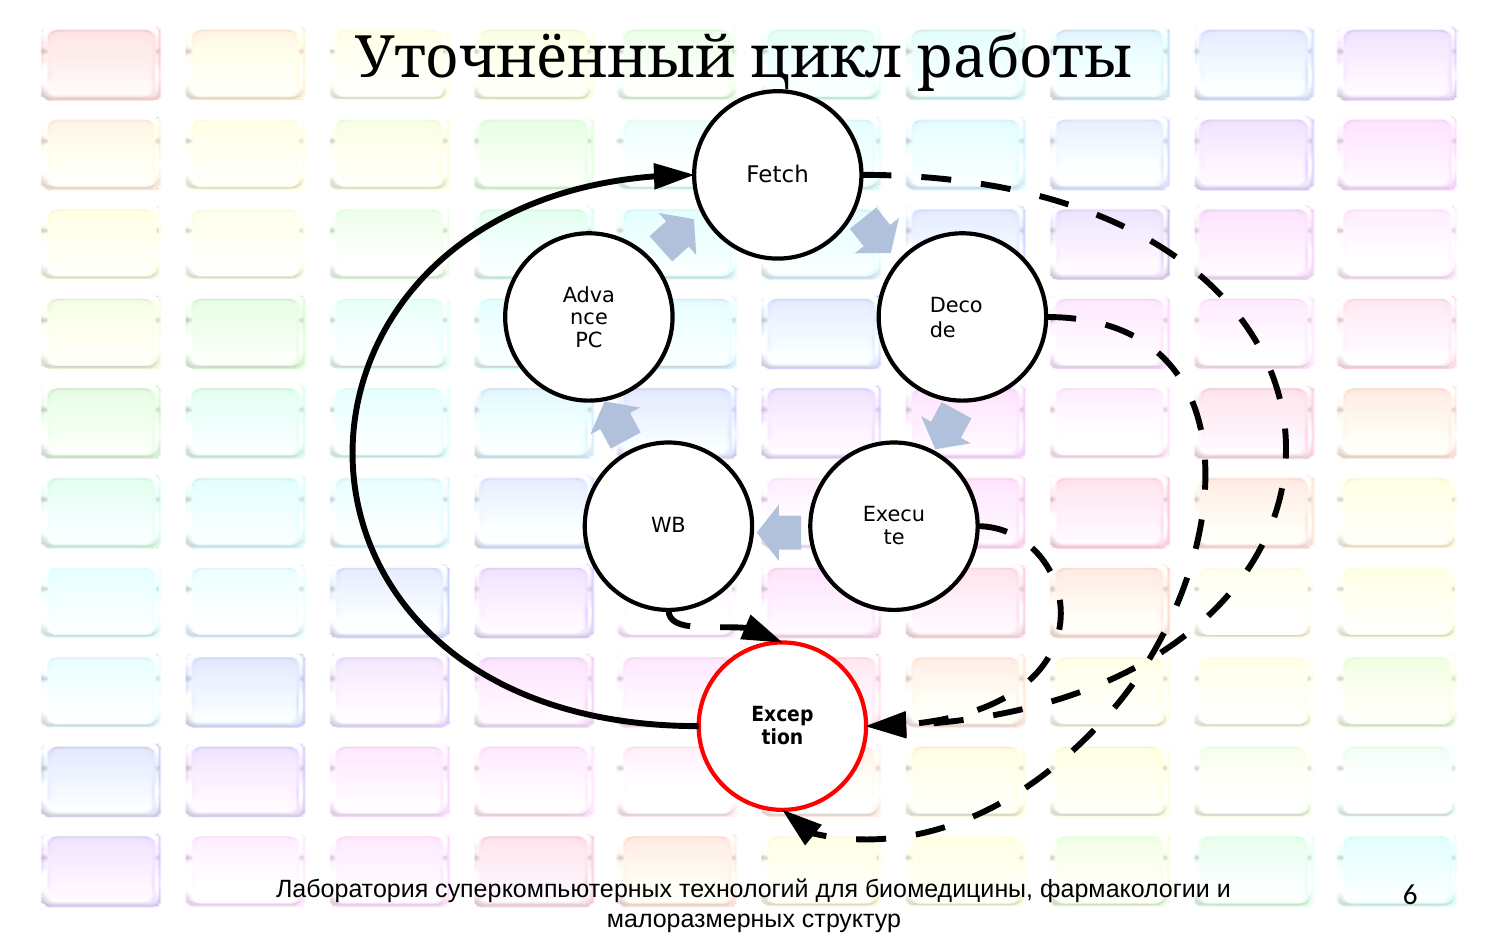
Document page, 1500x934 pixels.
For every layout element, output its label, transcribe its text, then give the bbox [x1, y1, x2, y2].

picture [0, 0, 1500, 934]
text_box [590, 401, 641, 449]
title Уточнённый цикл работы [69, 11, 1420, 92]
text_box Exception [698, 642, 867, 810]
text_box WB [584, 442, 753, 610]
text_box [649, 212, 697, 262]
text_box [849, 207, 899, 254]
text_box Advance PC [505, 233, 673, 401]
text_box [756, 504, 802, 554]
text_box [921, 402, 972, 450]
text_box <номер> [1387, 868, 1473, 918]
text_box Execute [810, 442, 978, 610]
text_box Decode [878, 233, 1047, 401]
text_box Лаборатория суперкомпьютерных технологий для биомедицины, фармакологии и малоразмерных структур [171, 864, 1338, 915]
text_box Fetch [694, 91, 862, 259]
